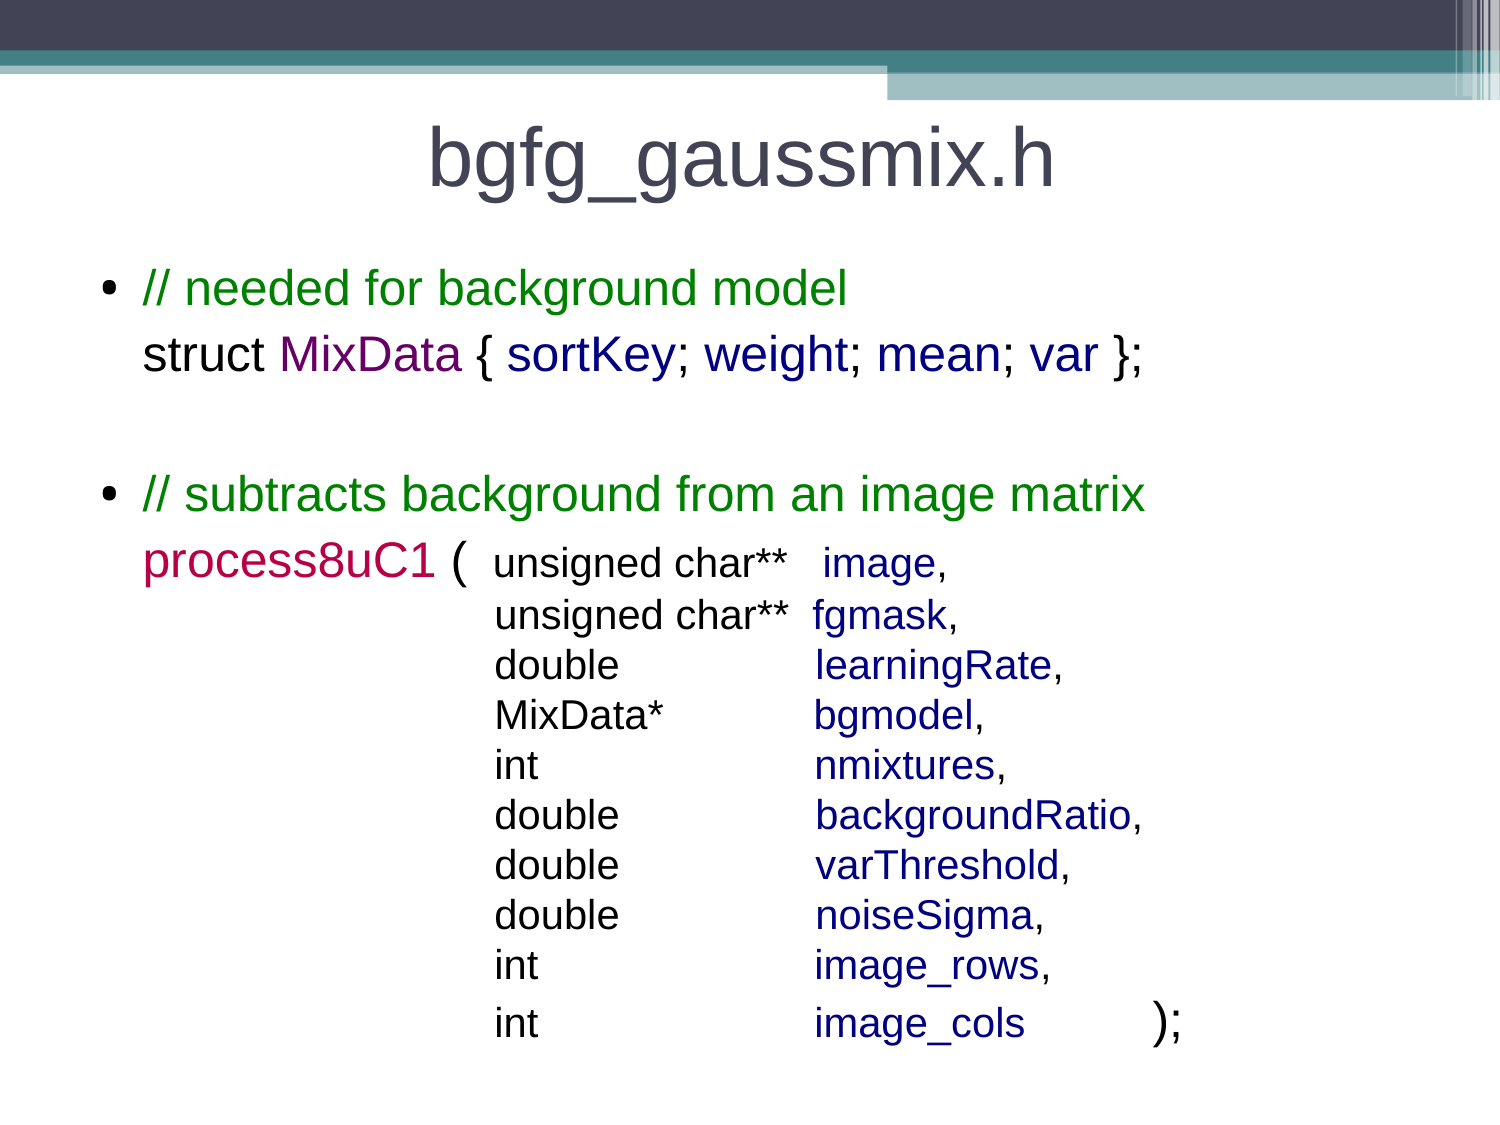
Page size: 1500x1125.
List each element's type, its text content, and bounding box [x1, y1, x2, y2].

title bgfg_gaussmix.h [67, 94, 1418, 213]
list // needed for background model struct MixData { sortKey; weight; mean; var }; // subtracts background from an image matrix process8uC1 ( unsigned char** image, unsigned char** fgmask, double learningRate, MixData* bgmodel, int nmixtures, double backgroundRatio, double varThreshold, double noiseSigma, int image_rows, int image_cols ); [67, 248, 1418, 1111]
